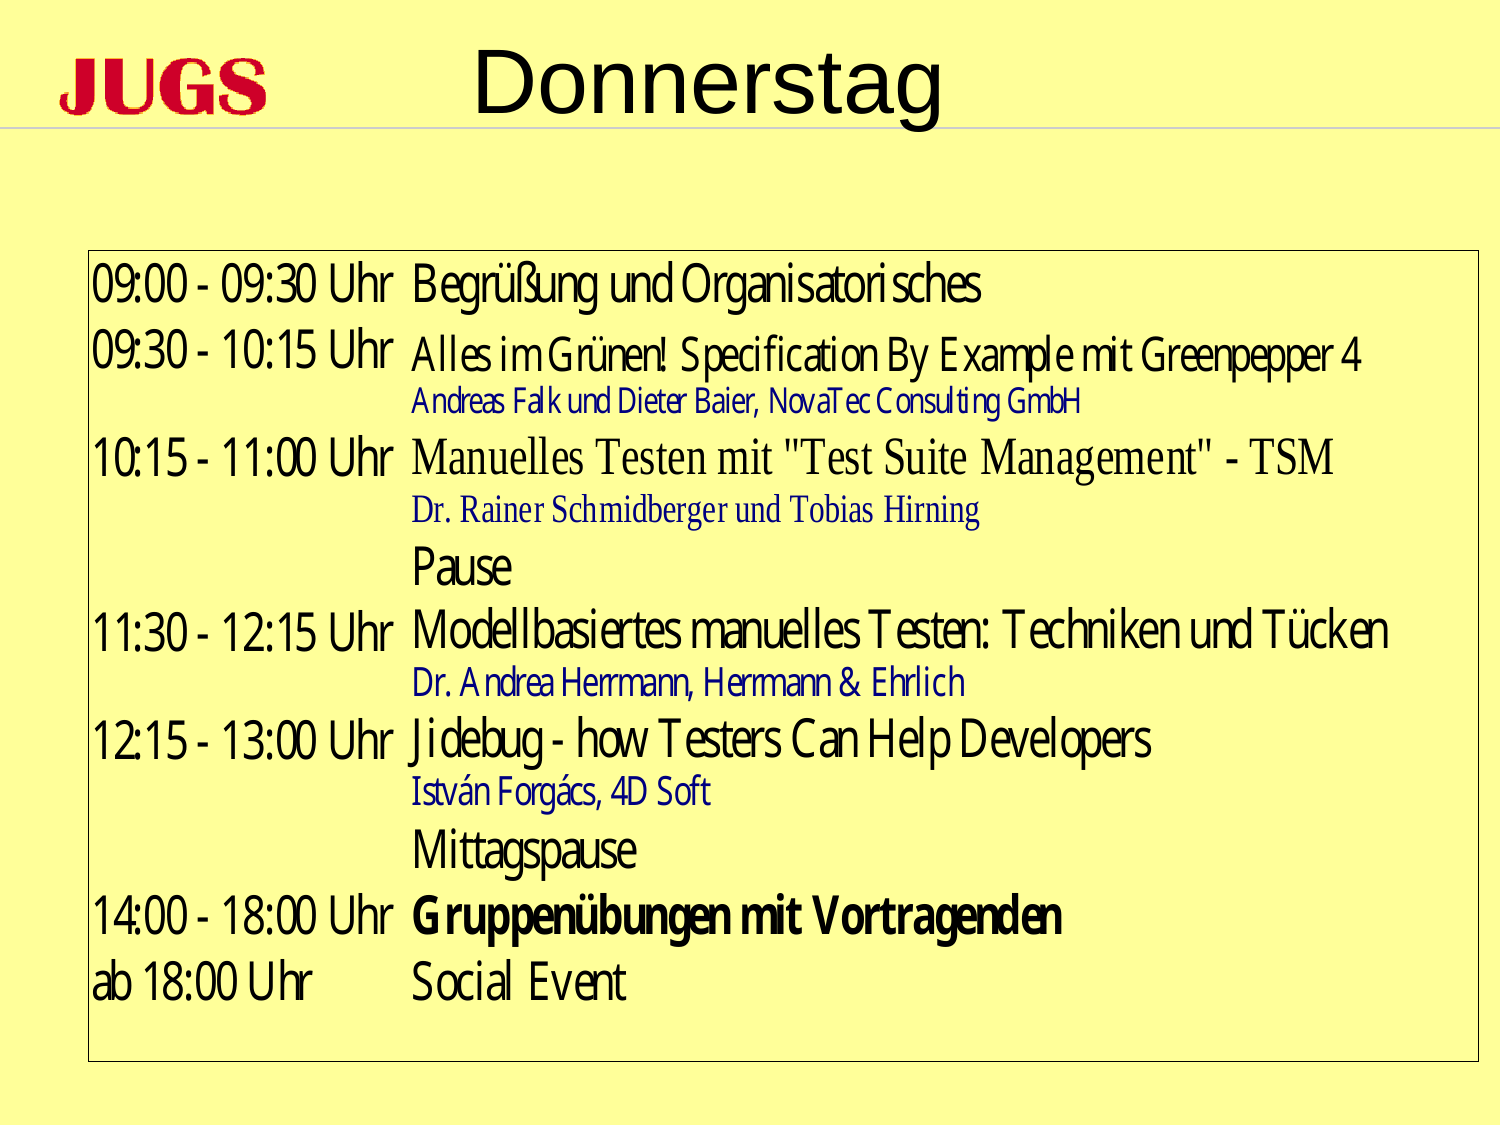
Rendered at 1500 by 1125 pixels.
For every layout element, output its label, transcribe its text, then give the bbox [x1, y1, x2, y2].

title Donnerstag [295, 30, 1123, 133]
chart [88, 250, 1479, 1062]
picture [59, 58, 266, 119]
